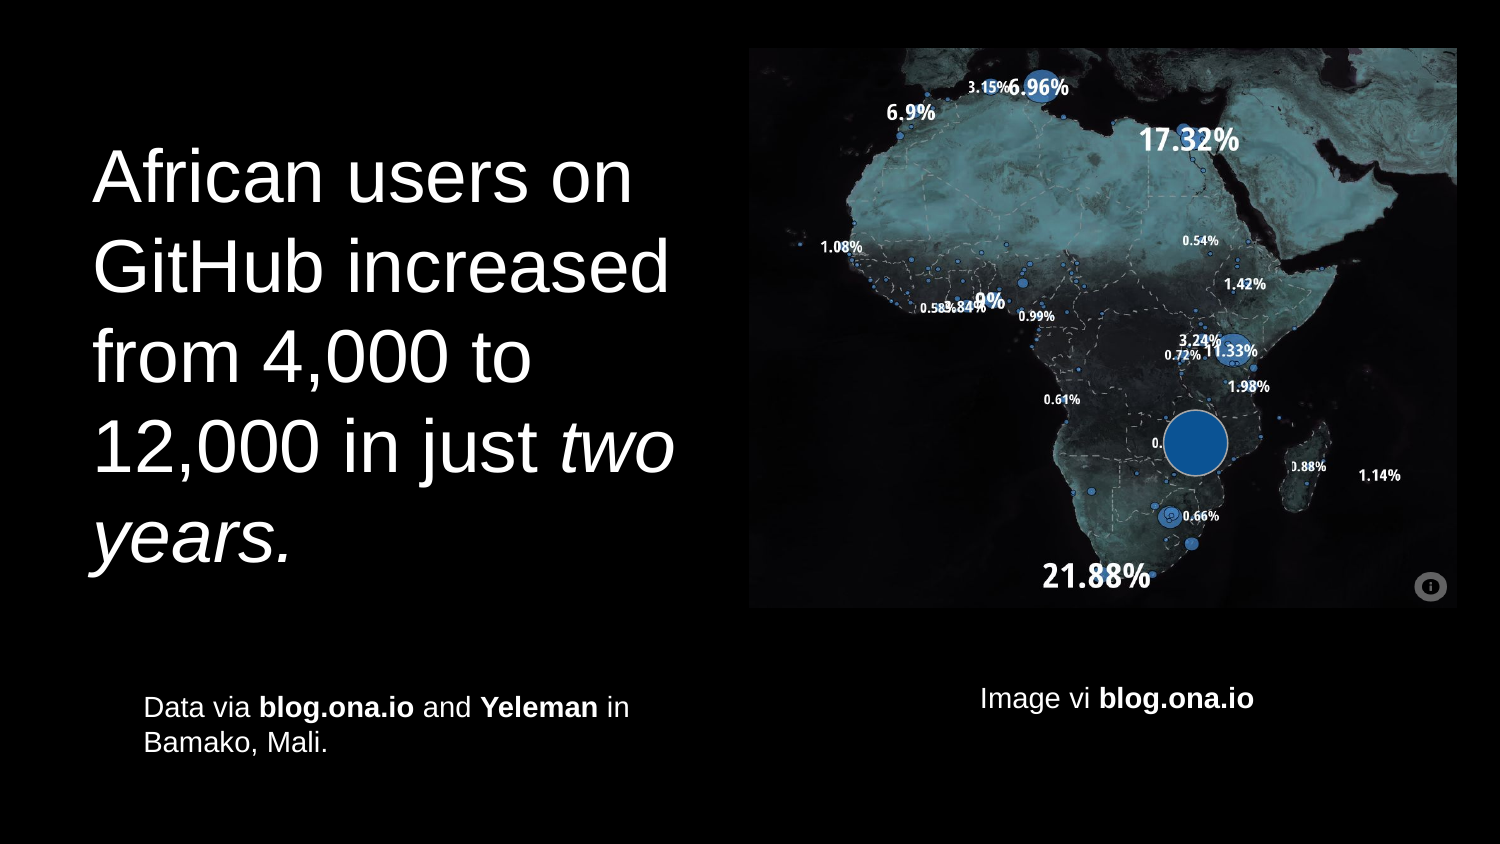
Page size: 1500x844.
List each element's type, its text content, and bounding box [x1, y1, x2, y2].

text_box Data via blog.ona.io and Yeleman in Bamako, Mali. [128, 673, 669, 795]
picture [749, 48, 1457, 608]
text_box African users on GitHub increased from 4,000 to 12,000 in just two years. [77, 112, 779, 309]
text_box [1163, 410, 1228, 476]
text_box Image vi blog.ona.io [964, 664, 1399, 808]
